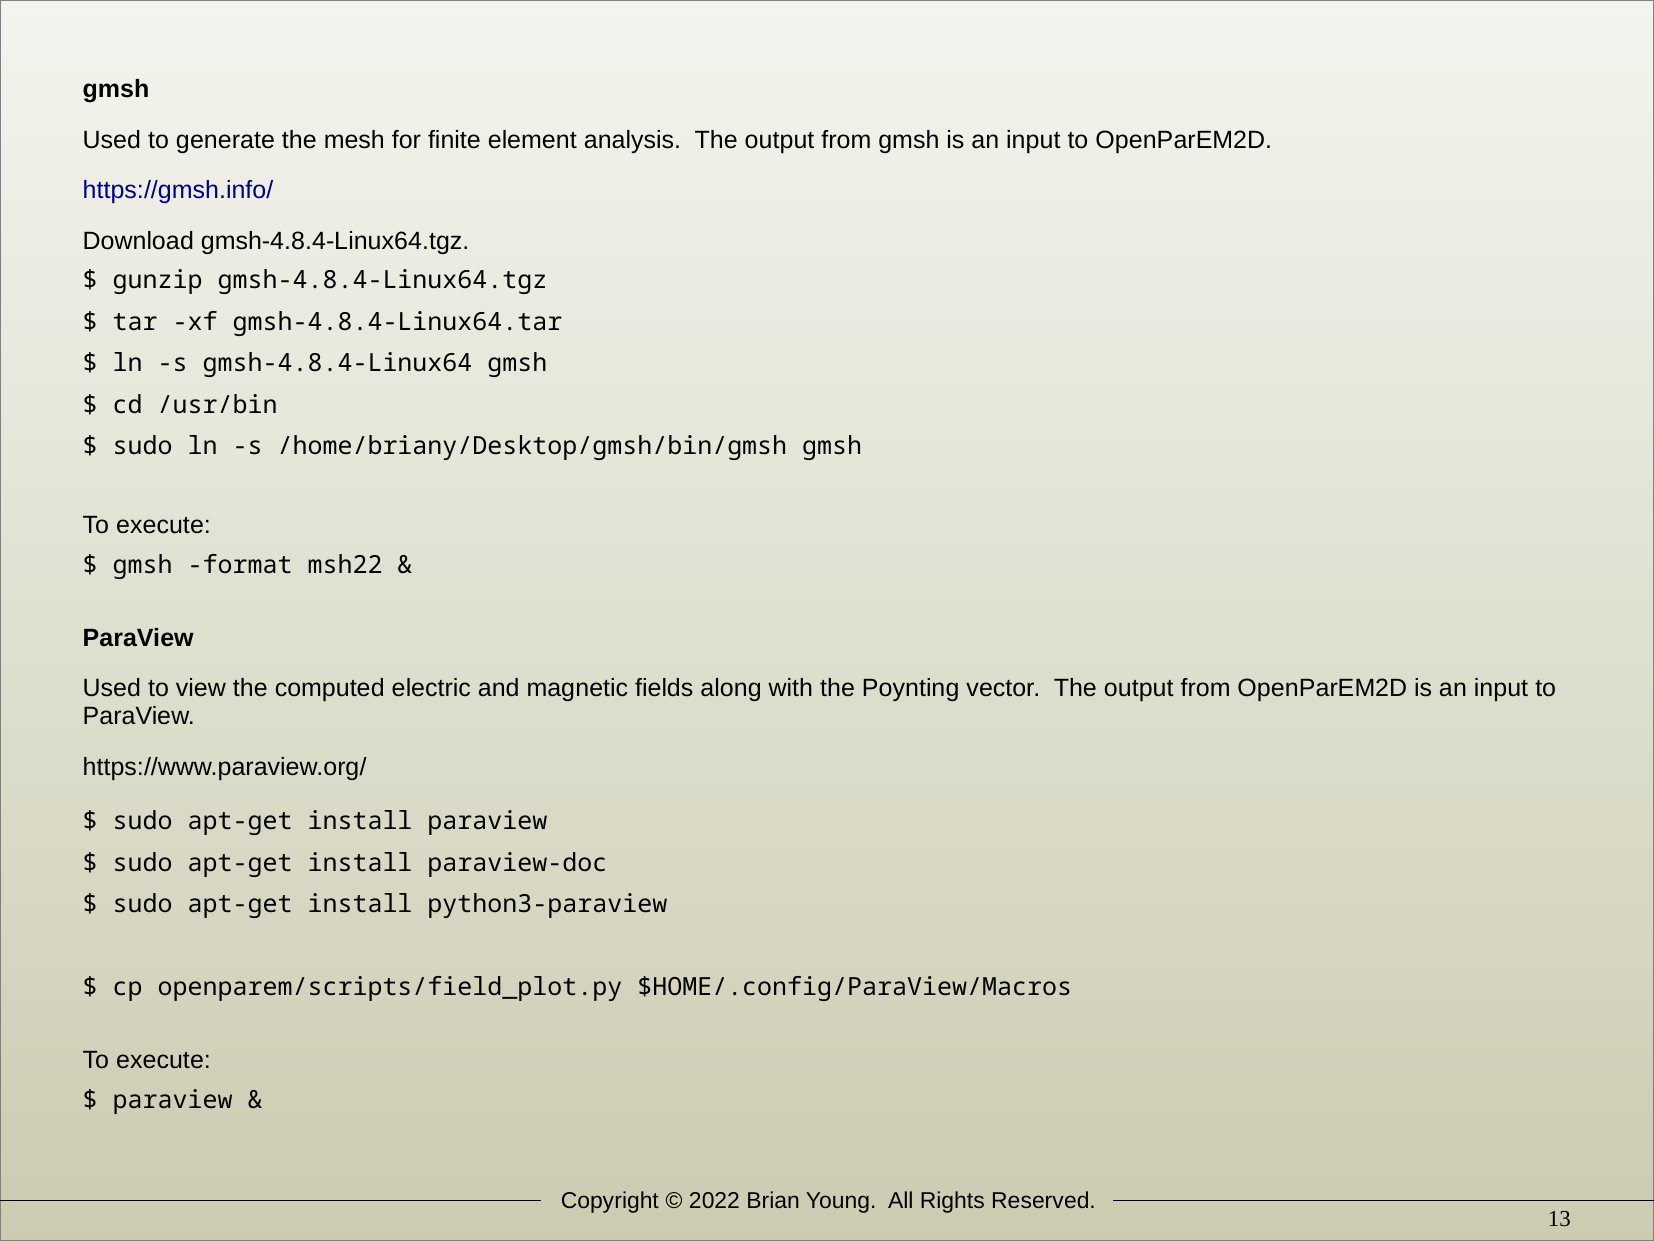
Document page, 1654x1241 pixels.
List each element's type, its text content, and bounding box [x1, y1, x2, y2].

list gmsh Used to generate the mesh for finite element analysis. The output from gmsh is an input to OpenParEM2D. https://gmsh.info/ Download gmsh-4.8.4-Linux64.tgz. $ gunzip gmsh-4.8.4-Linux64.tgz $ tar -xf gmsh-4.8.4-Linux64.tar $ ln -s gmsh-4.8.4-Linux64 gmsh $ cd /usr/bin $ sudo ln -s /home/briany/Desktop/gmsh/bin/gmsh gmsh To execute: $ gmsh -format msh22 & ParaView Used to view the computed electric and magnetic fields along with the Poynting vector. The output from OpenParEM2D is an input to ParaView. https://www.paraview.org/ $ sudo apt-get install paraview $ sudo apt-get install paraview-doc $ sudo apt-get install python3-paraview $ cp openparem/scripts/field_plot.py $HOME/.config/ParaView/Macros To execute: $ paraview & [82, 75, 1571, 1204]
